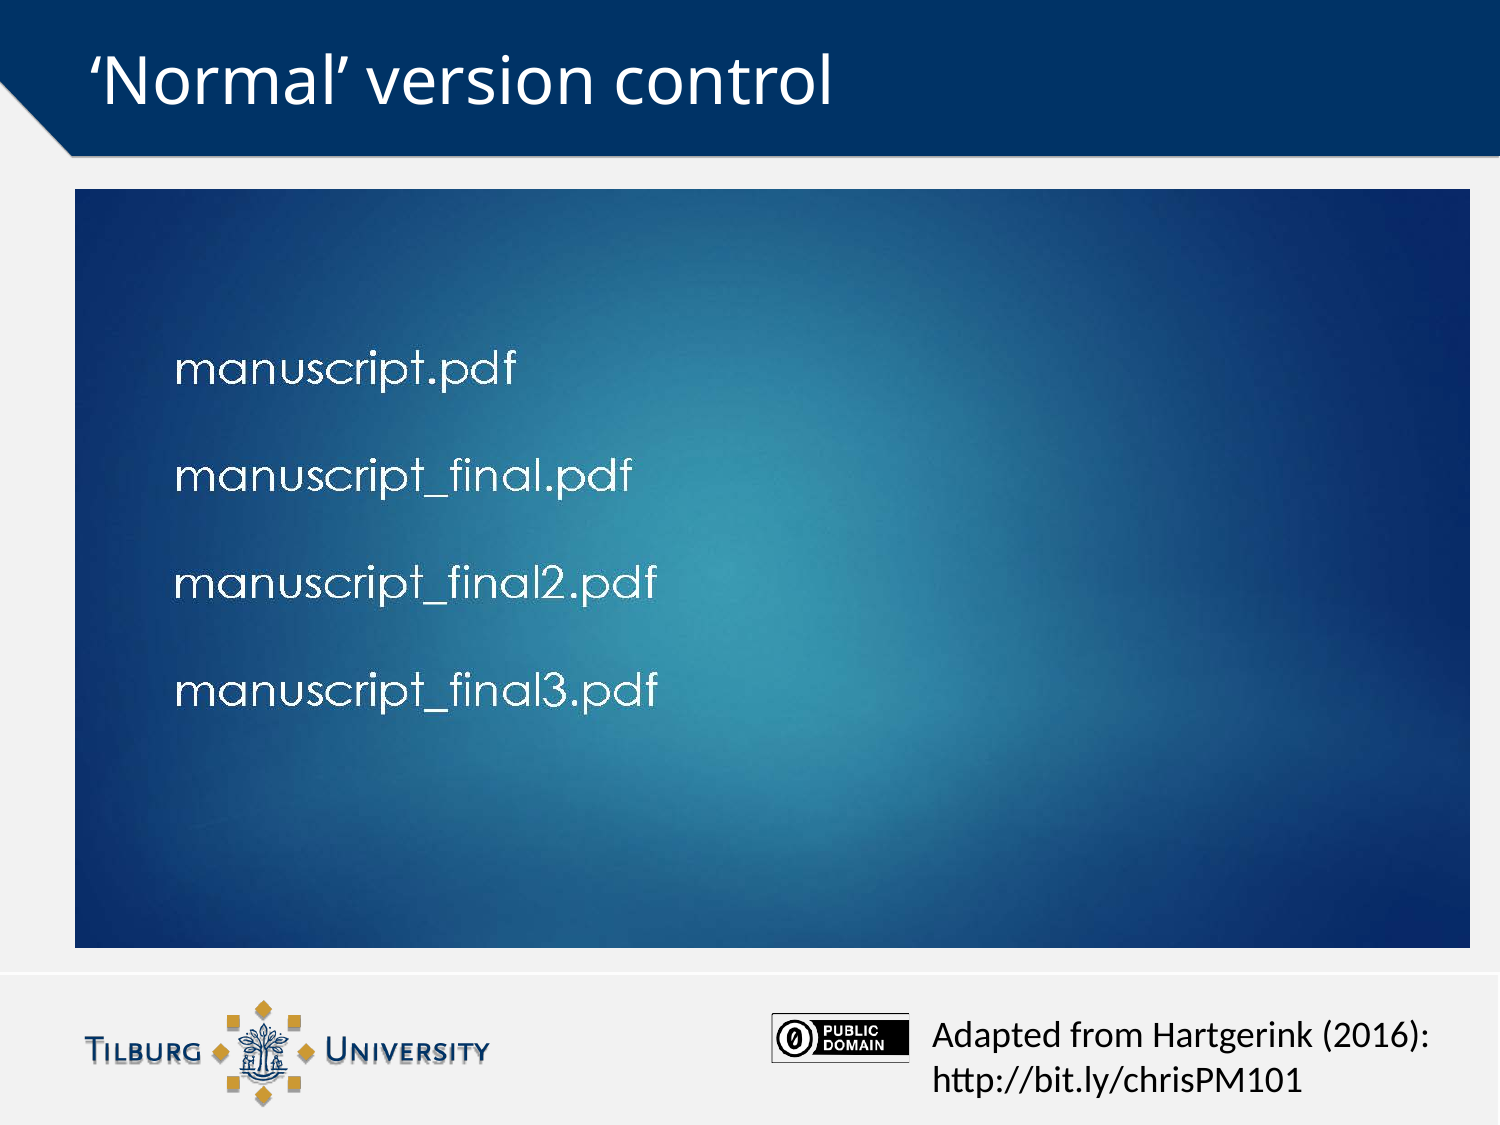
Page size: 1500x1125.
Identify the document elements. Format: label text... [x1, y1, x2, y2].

text_box [772, 1014, 909, 1062]
title ‘Normal’ version control [75, 0, 1426, 156]
picture [75, 189, 1470, 948]
text_box Adapted from Hartgerink (2016): http://bit.ly/chrisPM101 [917, 1002, 1454, 1109]
